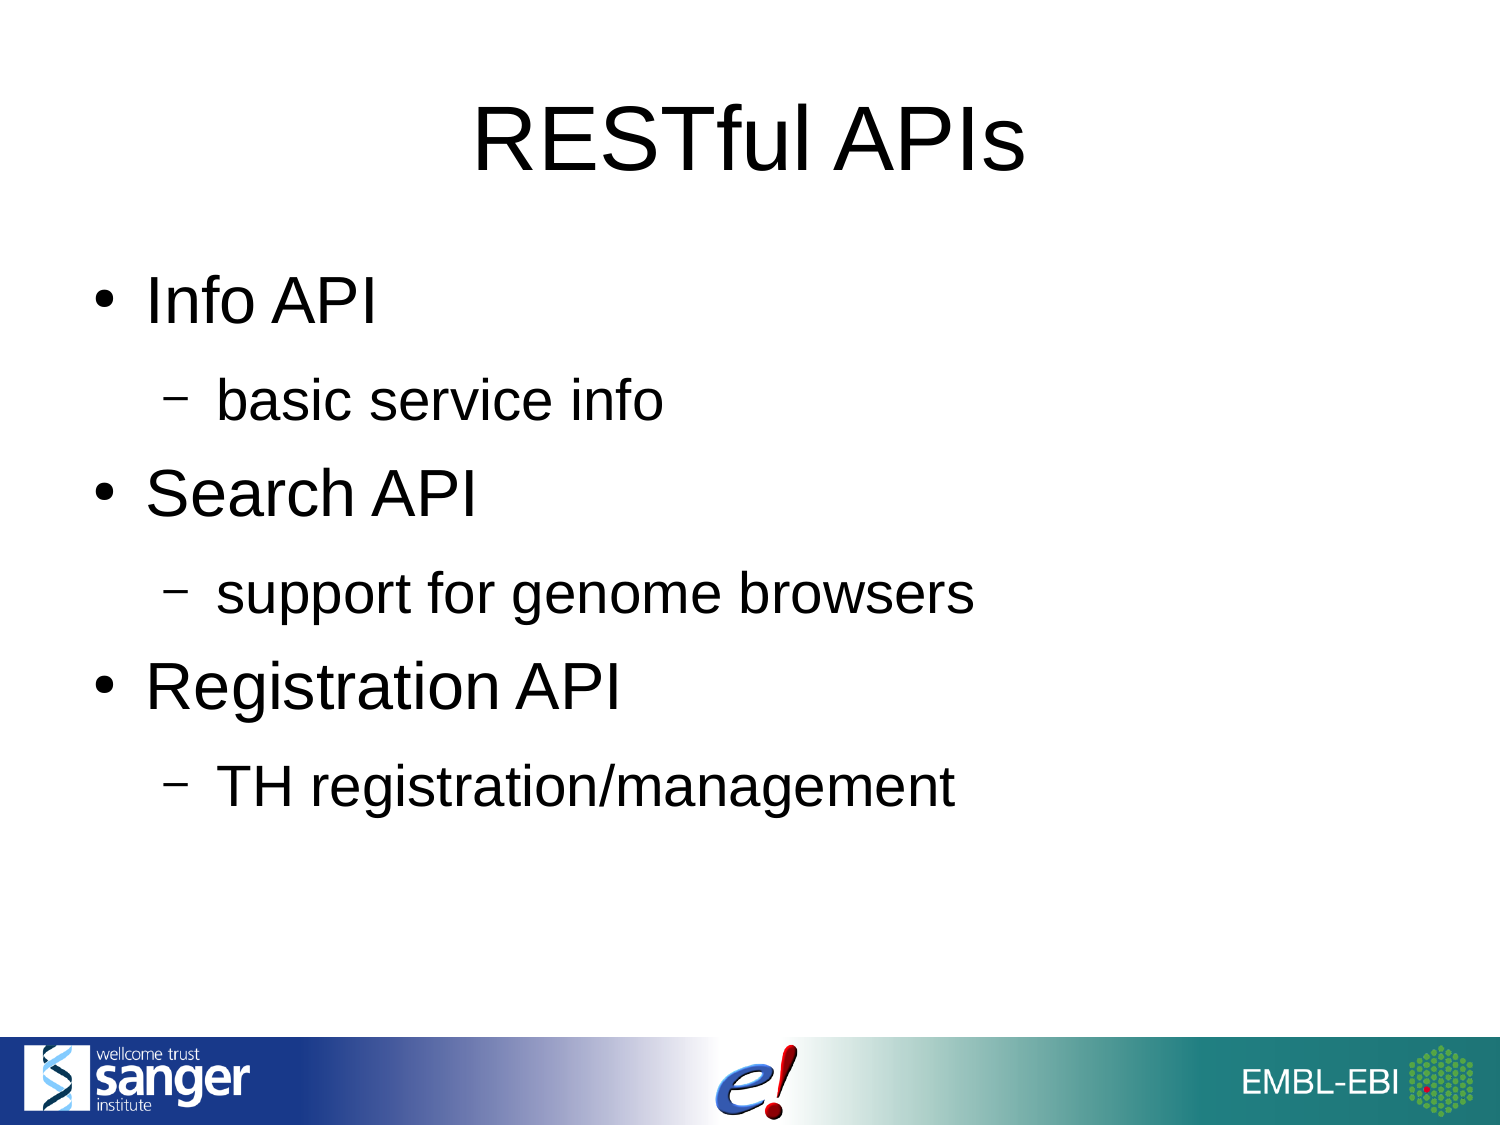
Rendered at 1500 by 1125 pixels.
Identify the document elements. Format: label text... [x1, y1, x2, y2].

list Info API basic service info Search API support for genome browsers Registration API TH registration/management [75, 263, 1395, 916]
picture [0, 1037, 1500, 1125]
title RESTful APIs [75, 44, 1425, 233]
